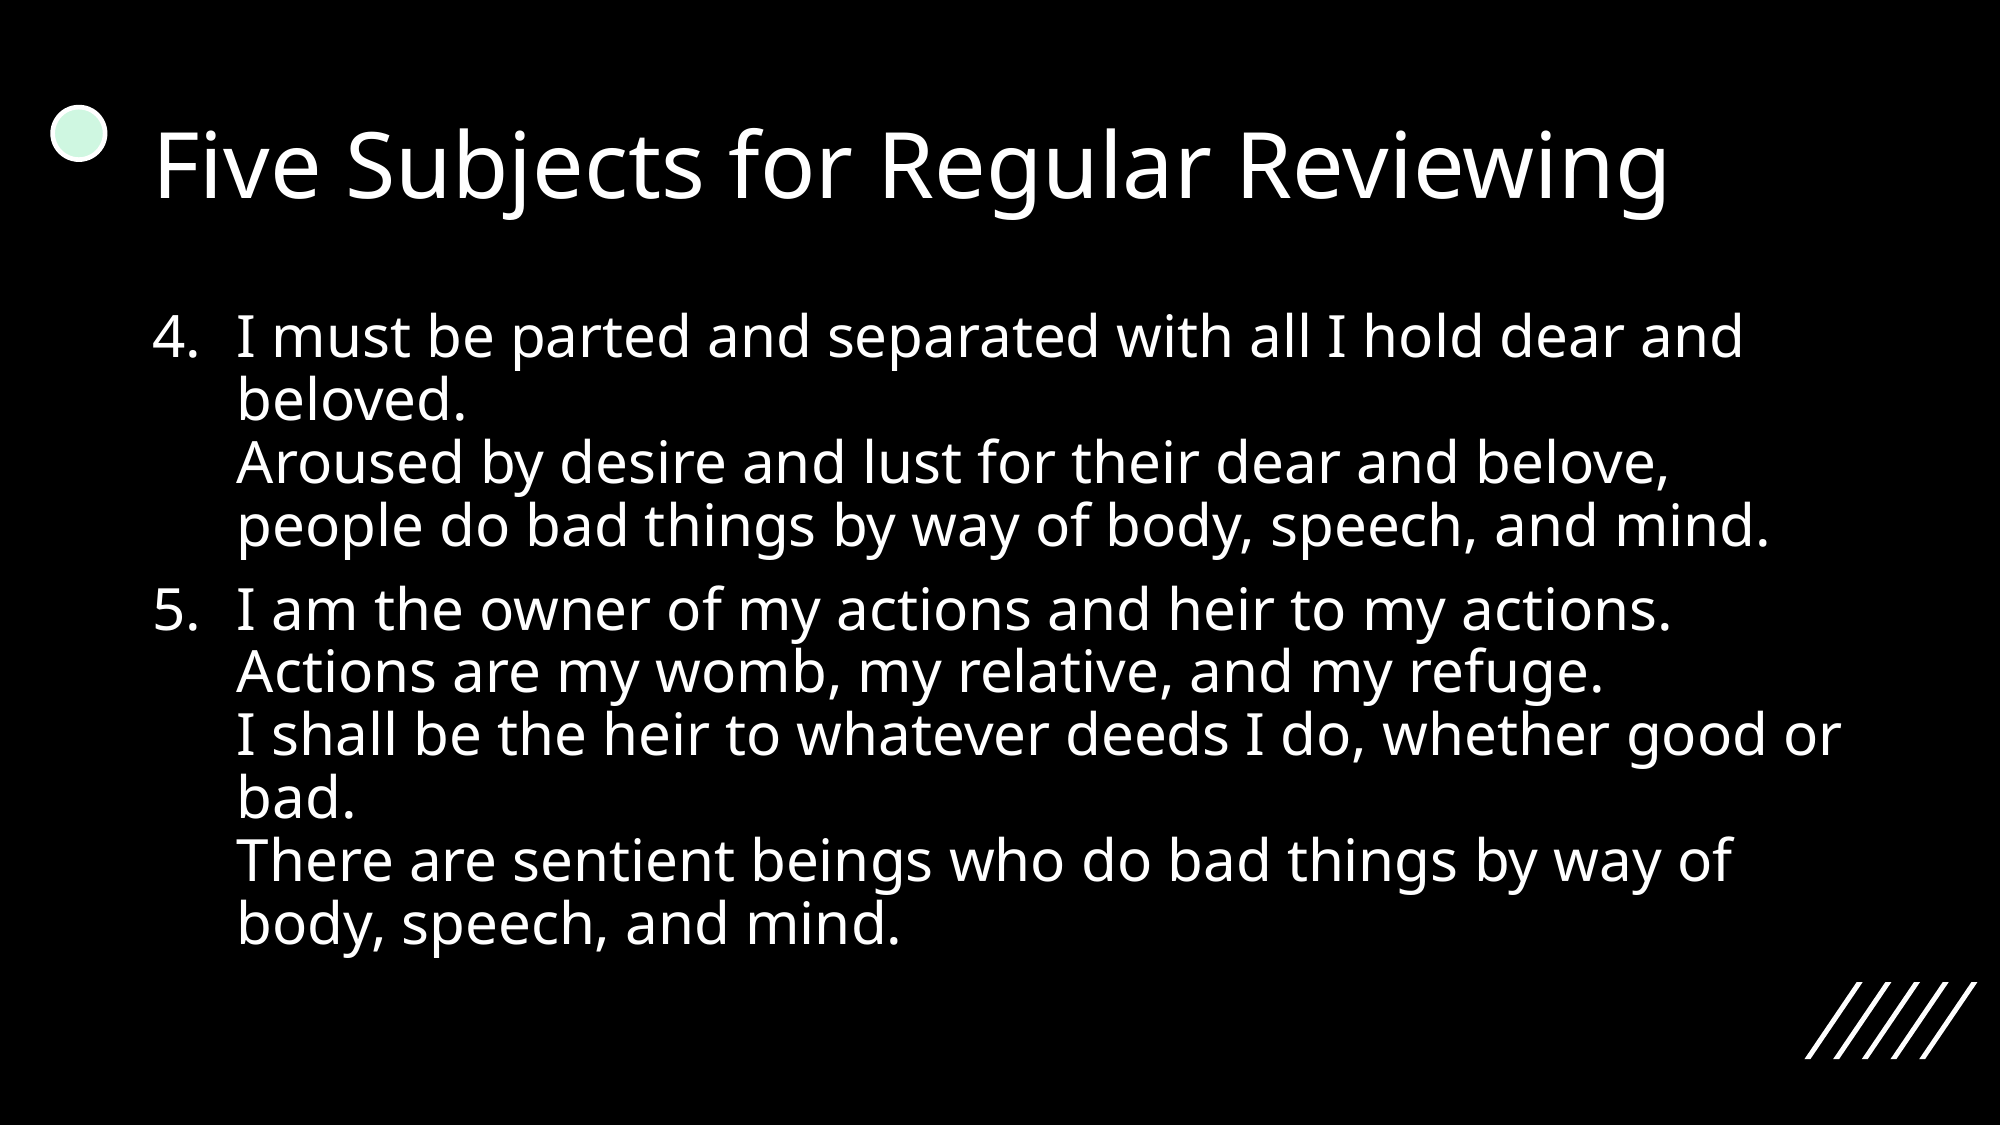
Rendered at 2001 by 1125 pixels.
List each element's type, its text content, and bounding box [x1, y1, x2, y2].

title Five Subjects for Regular Reviewing [137, 59, 1863, 278]
list I must be parted and separated with all I hold dear and beloved. Aroused by desire and lust for their dear and belove, people do bad things by way of body, speech, and mind. I am the owner of my actions and heir to my actions. Actions are my womb, my relative, and my refuge. I shall be the heir to whatever deeds I do, whether good or bad. There are sentient beings who do bad things by way of body, speech, and mind. [137, 299, 1863, 1014]
